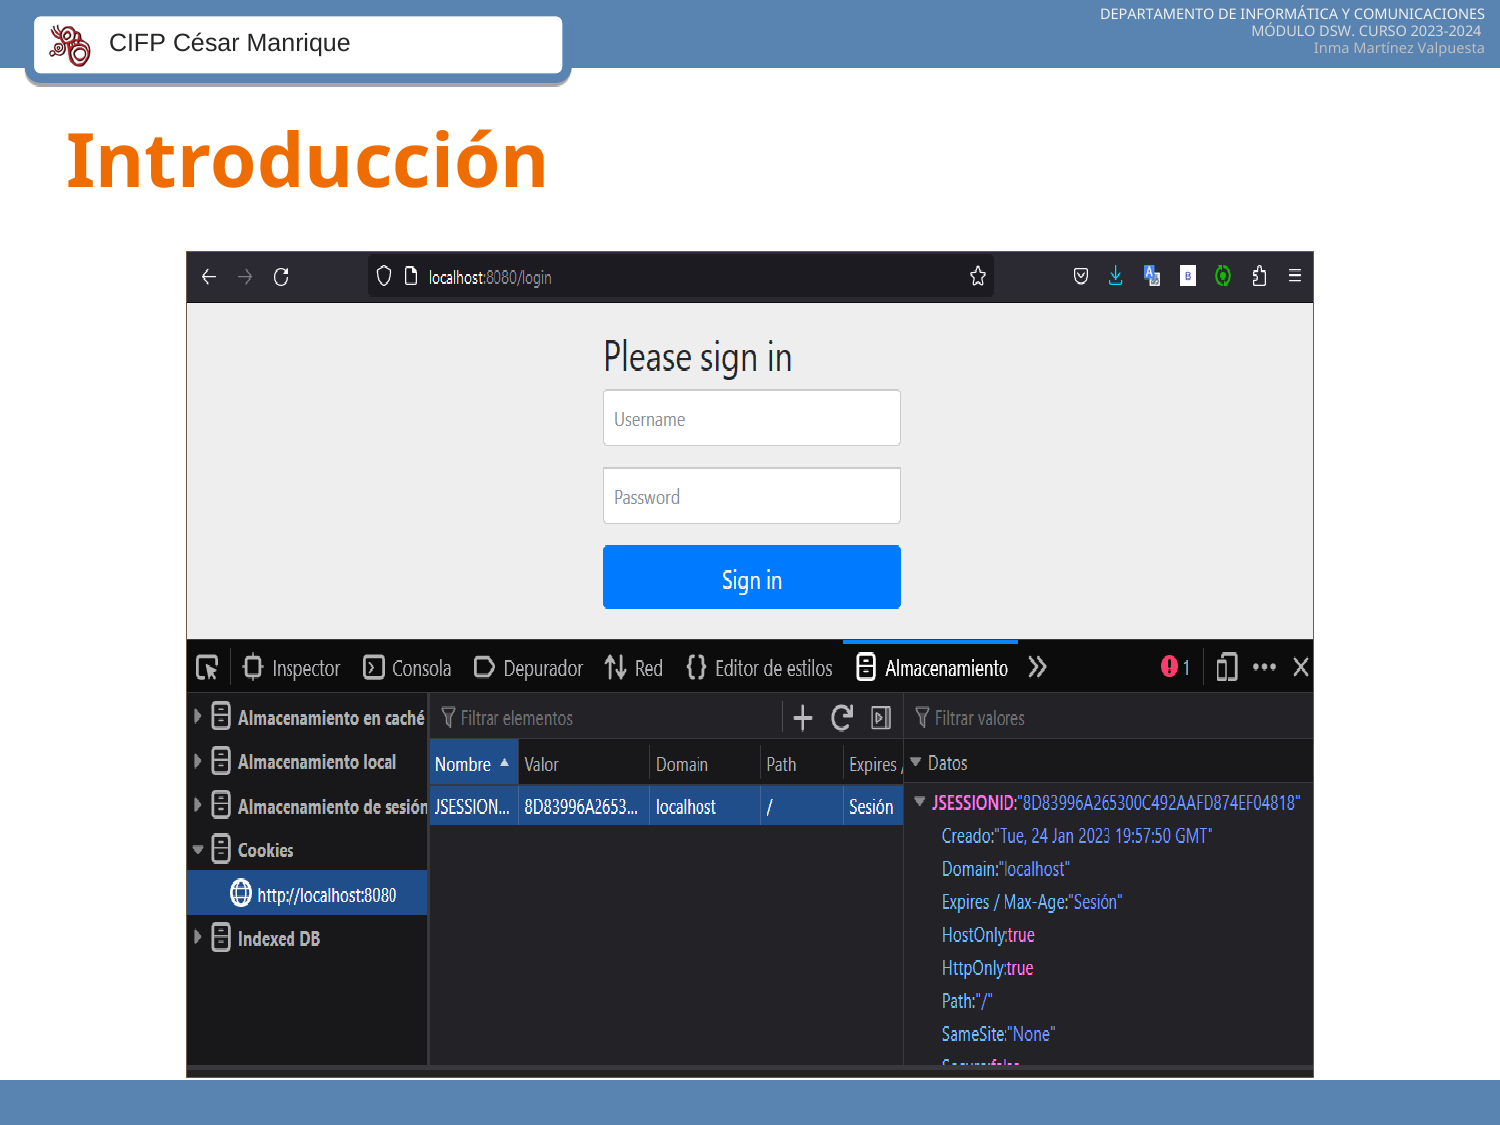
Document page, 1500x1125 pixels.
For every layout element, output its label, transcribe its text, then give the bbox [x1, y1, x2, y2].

title Introducción [51, 97, 1449, 252]
picture [47, 23, 93, 67]
picture [187, 252, 1313, 1077]
